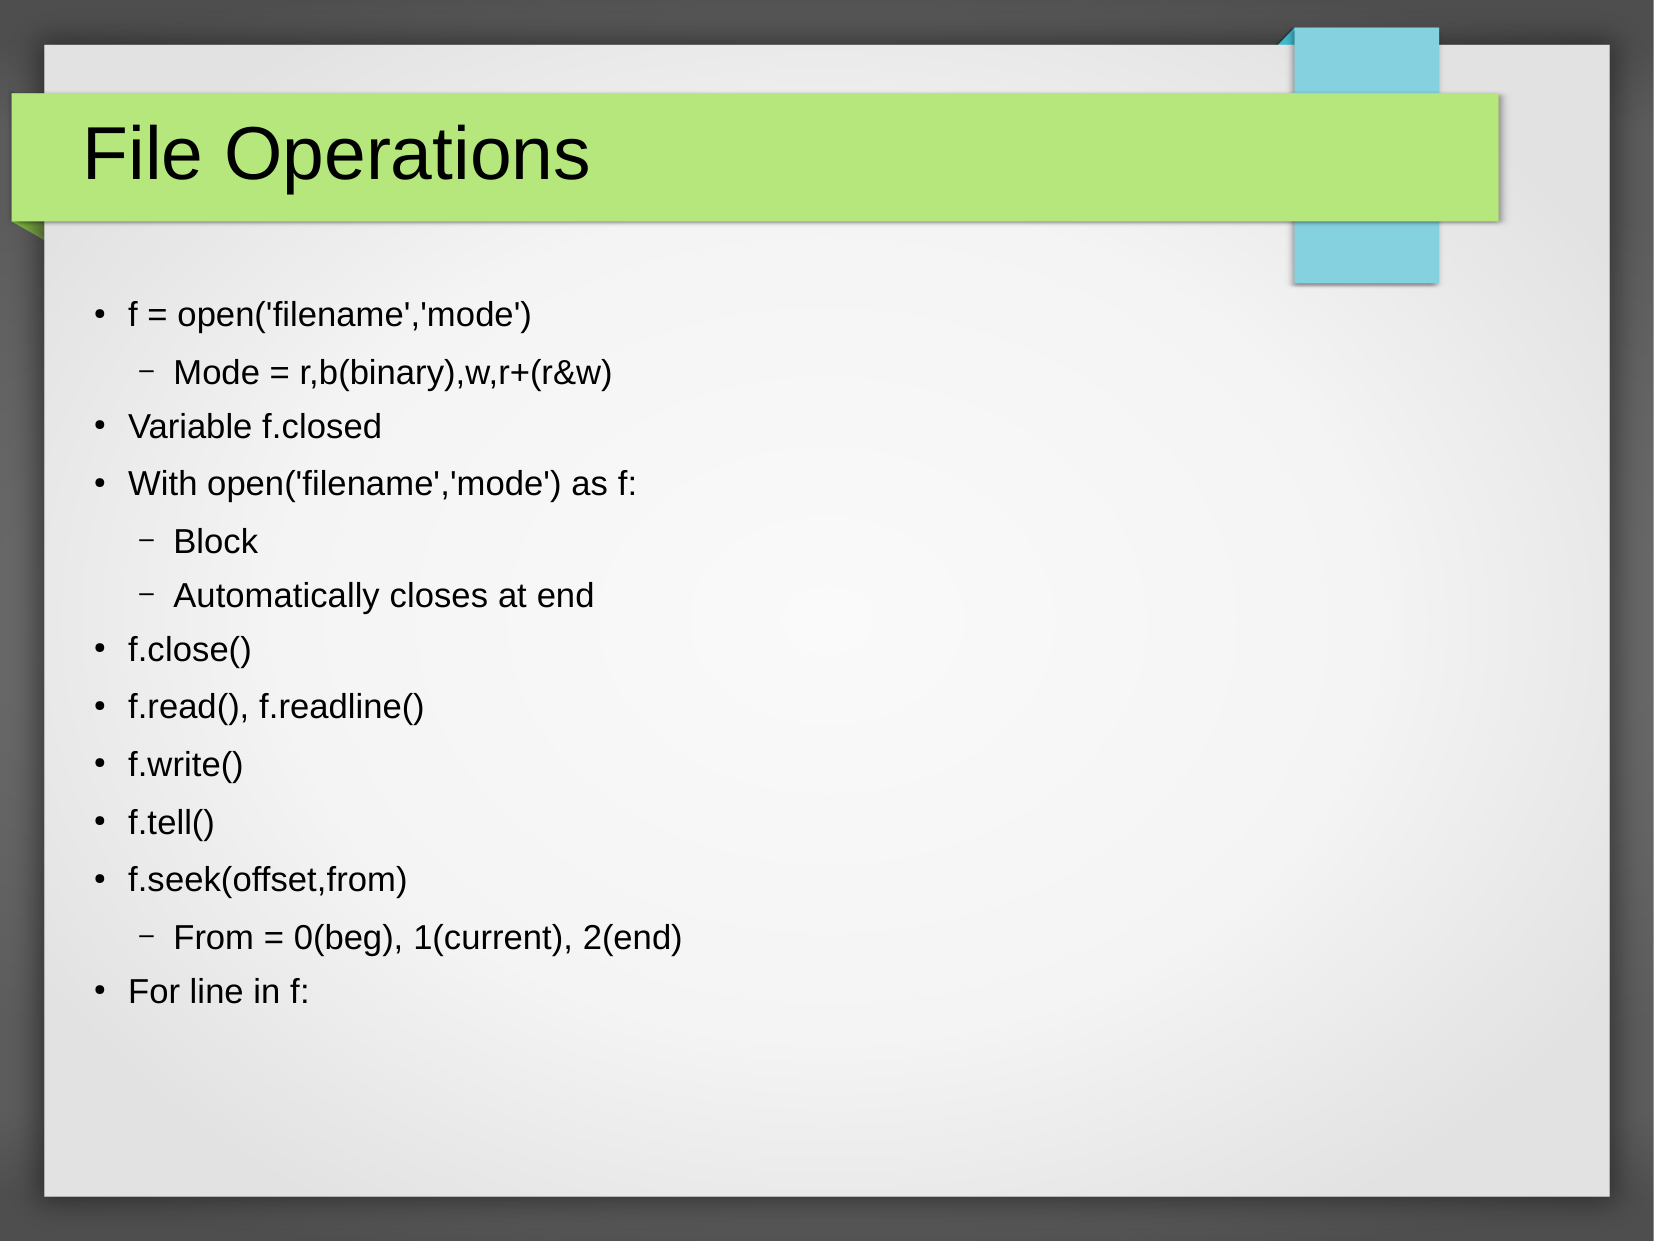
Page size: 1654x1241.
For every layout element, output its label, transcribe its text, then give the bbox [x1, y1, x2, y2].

list f = open('filename','mode') Mode = r,b(binary),w,r+(r&w) Variable f.closed With open('filename','mode') as f: Block Automatically closes at end f.close() f.read(), f.readline() f.write() f.tell() f.seek(offset,from) From = 0(beg), 1(current), 2(end) For line in f: [82, 295, 1571, 1015]
title File Operations [82, 94, 1264, 213]
picture [0, 0, 1654, 1241]
